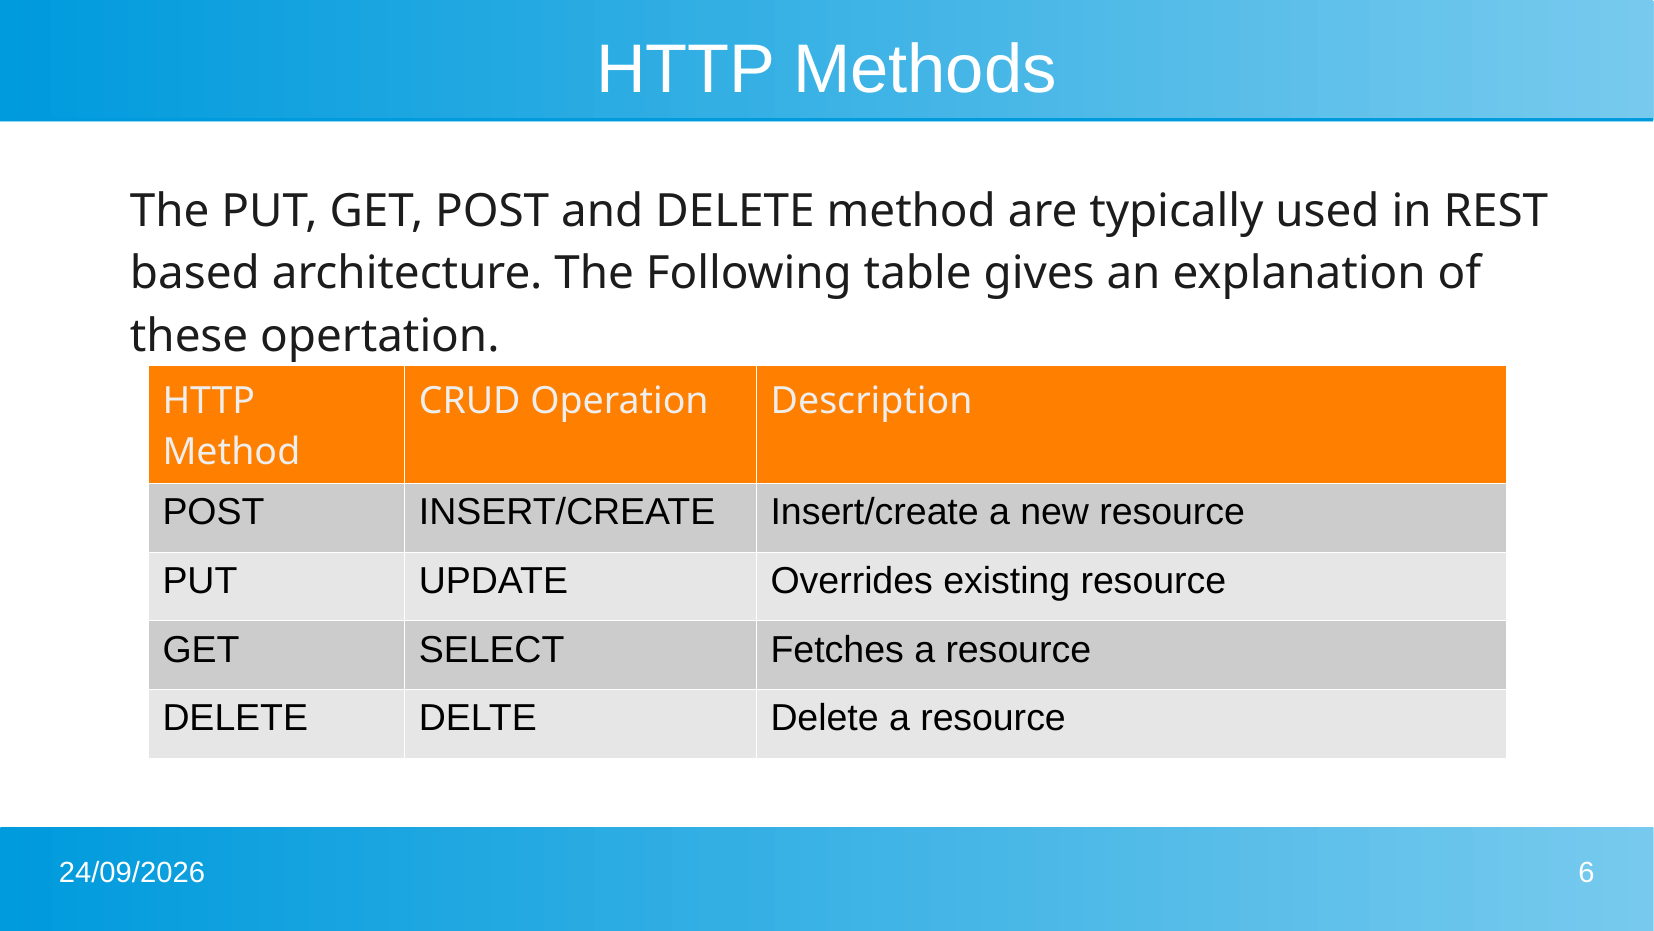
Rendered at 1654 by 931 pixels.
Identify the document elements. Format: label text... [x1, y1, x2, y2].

table_cell SELECT [405, 621, 756, 689]
table_cell DELTE [405, 690, 756, 758]
title HTTP Methods [59, 29, 1595, 108]
table_header Description [757, 366, 1506, 483]
table_cell INSERT/CREATE [405, 484, 756, 552]
list The PUT, GET, POST and DELETE method are typically used in REST based architecture. The Following table gives an explanation of these opertation. [59, 177, 1595, 768]
table_cell PUT [149, 553, 404, 620]
table_cell Delete a resource [757, 690, 1506, 758]
table_cell UPDATE [405, 553, 756, 620]
table_cell POST [149, 484, 404, 552]
table_cell Insert/create a new resource [757, 484, 1506, 552]
table_cell Overrides existing resource [757, 553, 1506, 620]
table_header HTTP Method [149, 366, 404, 483]
table_cell GET [149, 621, 404, 689]
table_cell DELETE [149, 690, 404, 758]
table_header CRUD Operation [405, 366, 756, 483]
table_cell Fetches a resource [757, 621, 1506, 689]
